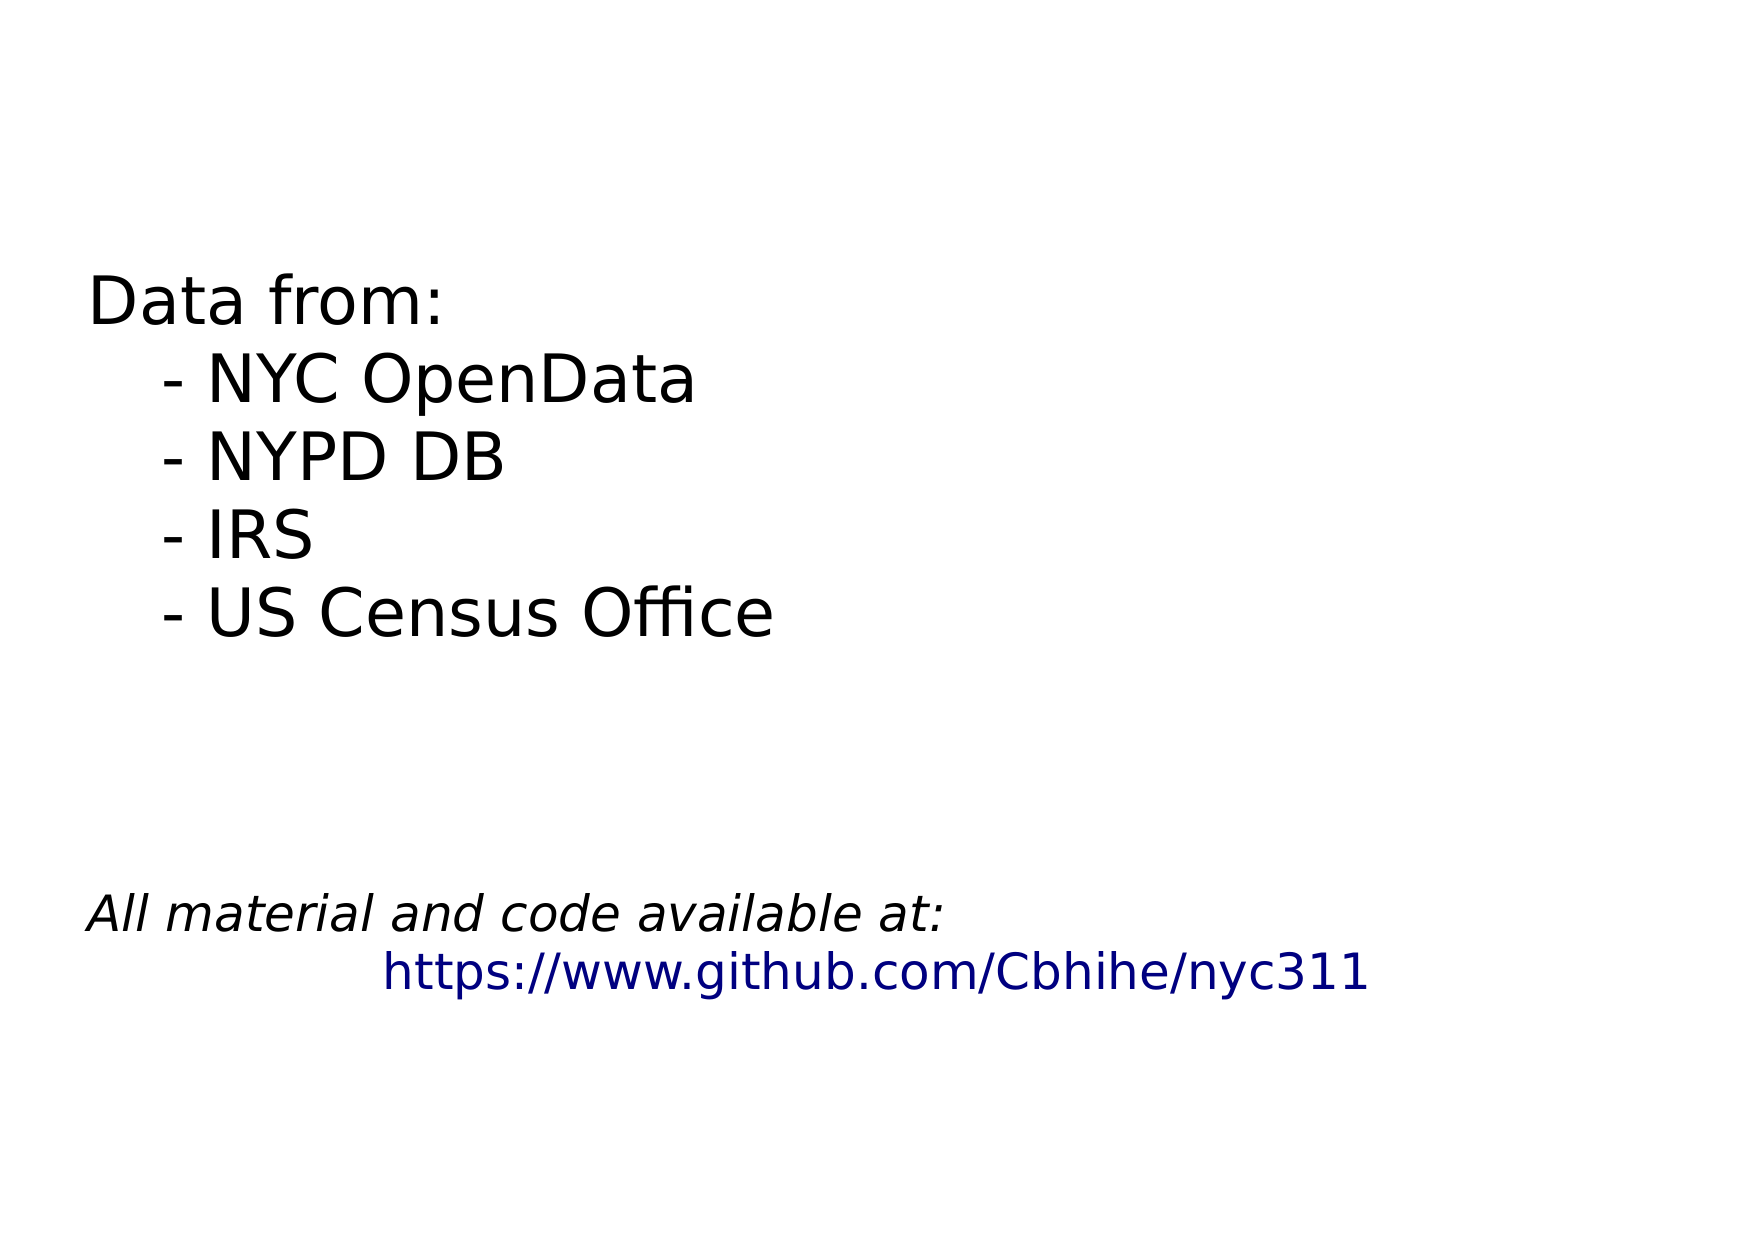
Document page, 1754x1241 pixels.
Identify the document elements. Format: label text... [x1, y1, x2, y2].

subtitle Data from: - NYC OpenData - NYPD DB - IRS - US Census Office All material and code available at: https://www.github.com/Cbhihe/nyc311 [87, 49, 1667, 1216]
